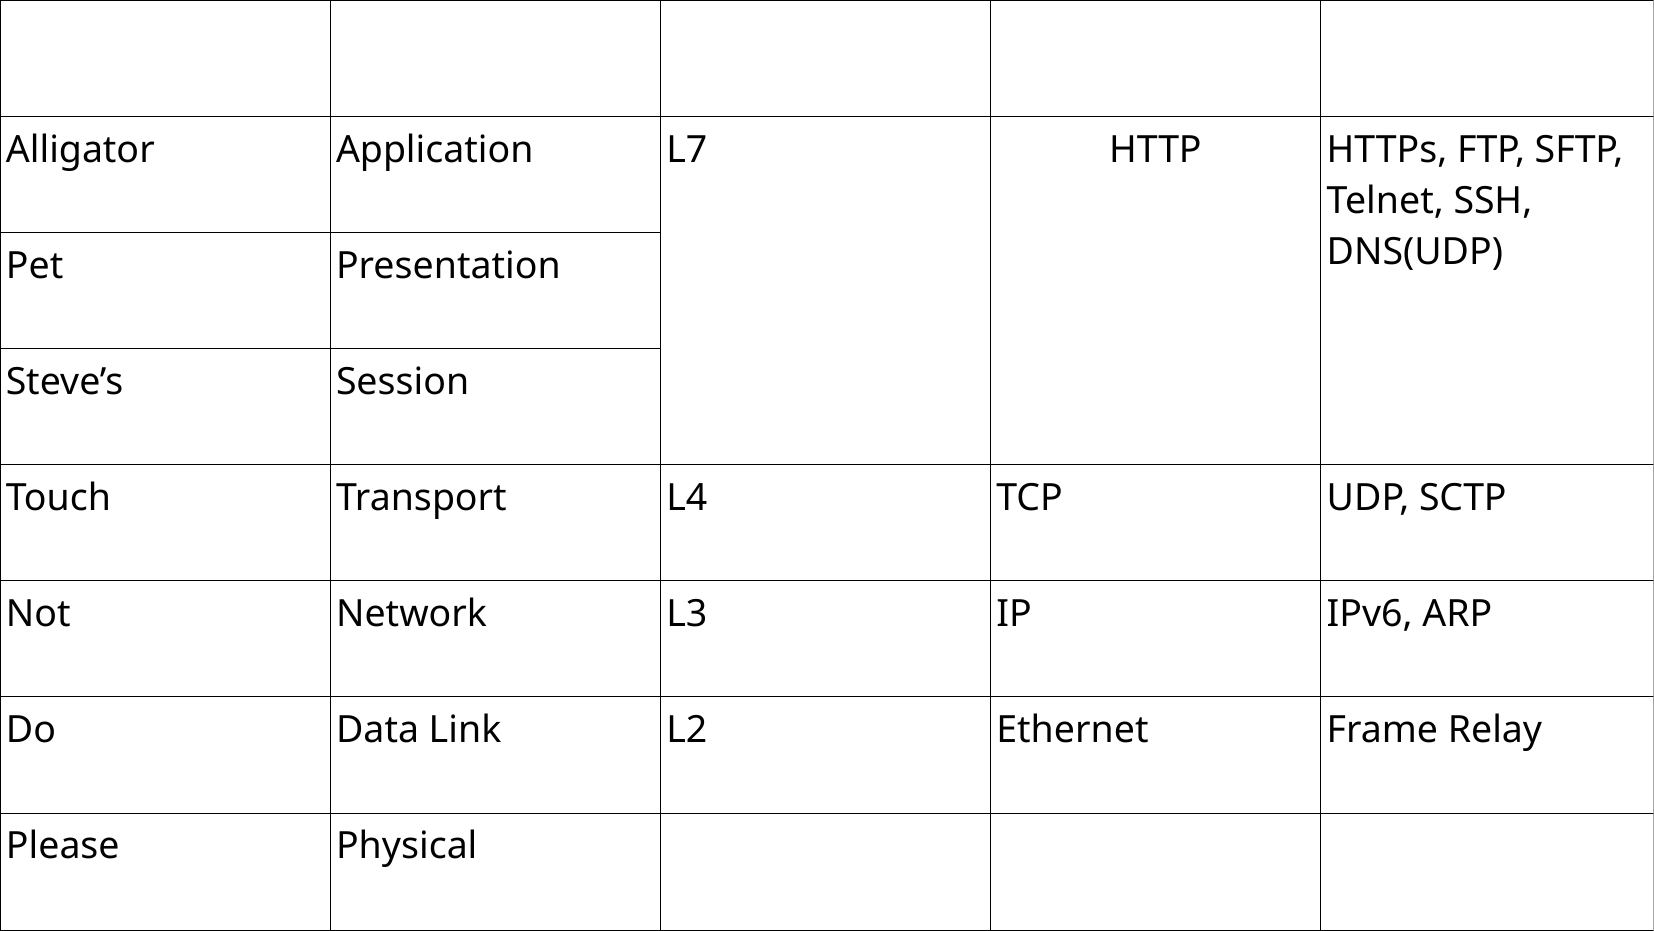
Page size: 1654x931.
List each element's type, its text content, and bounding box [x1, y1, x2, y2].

table_cell Frame Relay [1321, 697, 1653, 813]
table_cell [661, 814, 990, 930]
table_cell HTTPs, FTP, SFTP, Telnet, SSH, DNS(UDP) [1321, 117, 1653, 464]
table_cell Ethernet [991, 697, 1320, 813]
table_cell IPv6, ARP [1321, 581, 1653, 696]
table_cell Transport [331, 465, 660, 580]
table_cell TCP [991, 465, 1320, 580]
table_cell Alligator [1, 117, 330, 232]
table_cell Application [331, 117, 660, 232]
table_cell Session [331, 349, 660, 464]
table_cell Steve’s [1, 349, 330, 464]
table_cell [1321, 814, 1653, 930]
table_cell L2 [661, 697, 990, 813]
table_cell IP [991, 581, 1320, 696]
table_header [1, 1, 330, 116]
table_cell Pet [1, 233, 330, 348]
table_cell L3 [661, 581, 990, 696]
table_cell Touch [1, 465, 330, 580]
table_cell L4 [661, 465, 990, 580]
table_cell Please [1, 814, 330, 930]
table_cell Physical [331, 814, 660, 930]
table_header [1321, 1, 1653, 116]
table_cell Presentation [331, 233, 660, 348]
table_cell Network [331, 581, 660, 696]
table_cell Data Link [331, 697, 660, 813]
table_cell Not [1, 581, 330, 696]
table_header [991, 1, 1320, 116]
table_header [661, 1, 990, 116]
table_header [331, 1, 660, 116]
table_cell Do [1, 697, 330, 813]
table_cell [991, 814, 1320, 930]
table_cell HTTP [991, 117, 1320, 464]
table_cell L7 [661, 117, 990, 464]
table_cell UDP, SCTP [1321, 465, 1653, 580]
